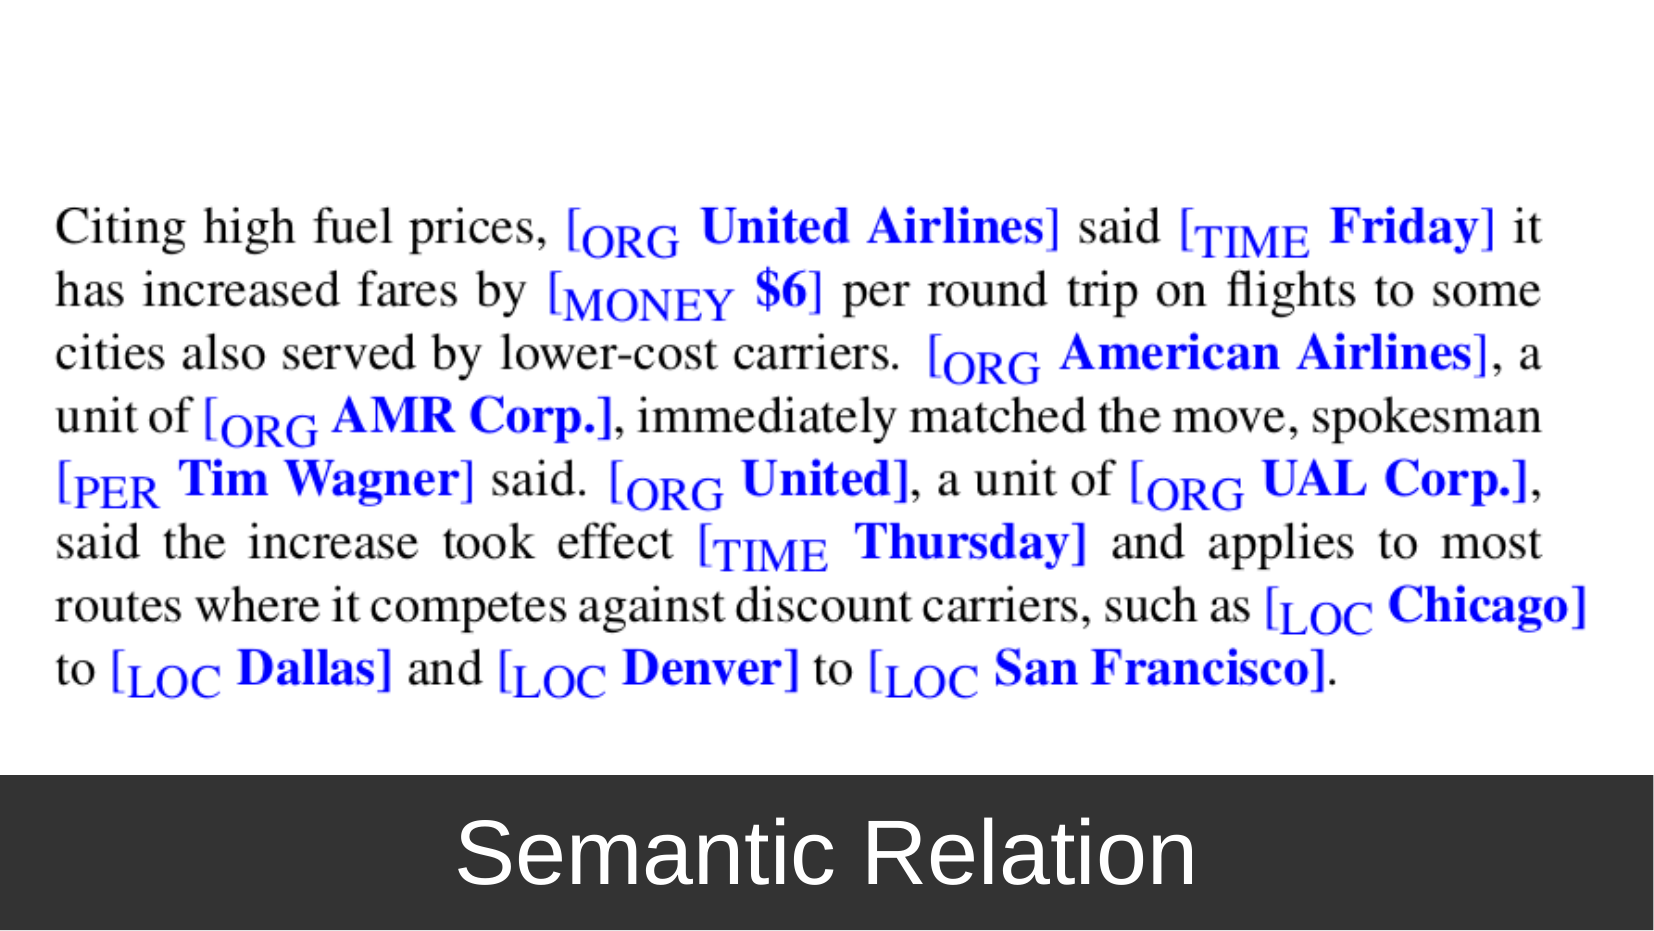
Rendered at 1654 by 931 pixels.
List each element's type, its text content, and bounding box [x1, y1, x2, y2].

title Semantic Relation [0, 775, 1654, 931]
picture [0, 195, 1654, 735]
